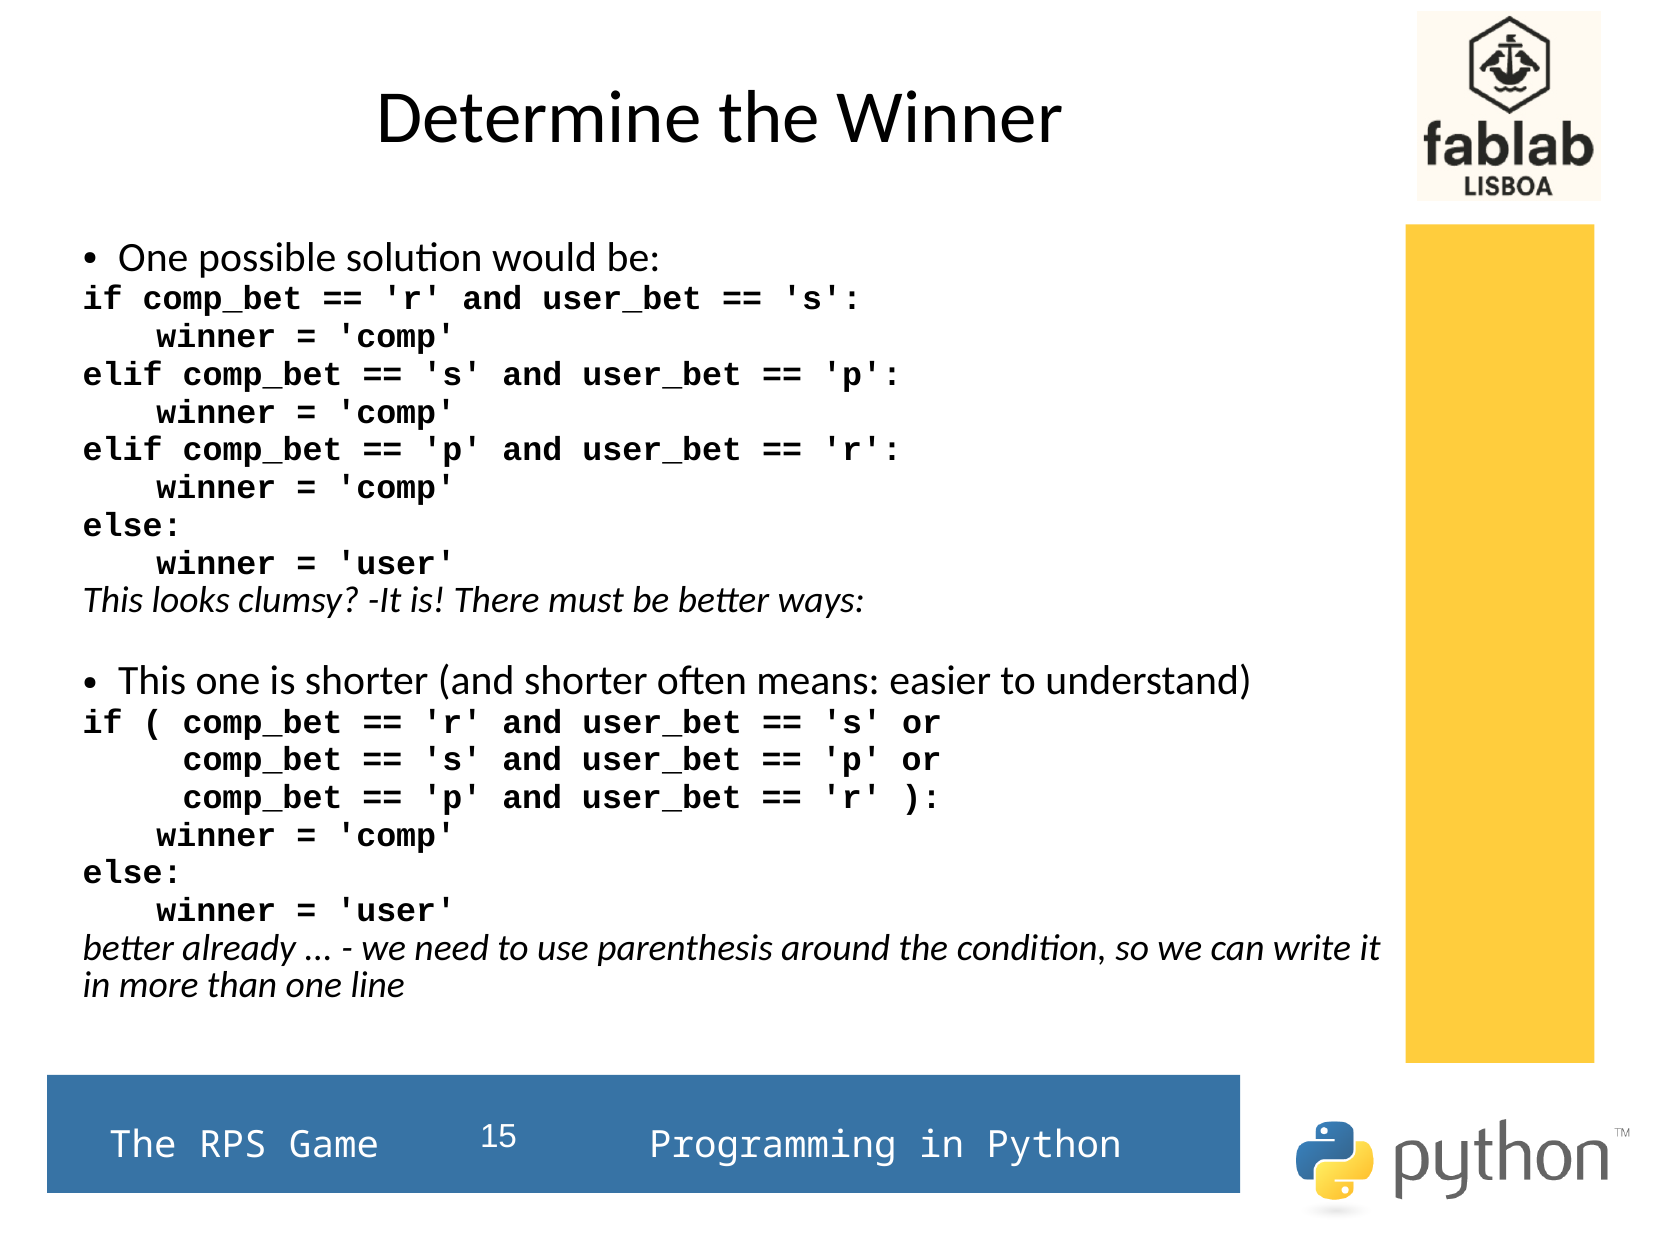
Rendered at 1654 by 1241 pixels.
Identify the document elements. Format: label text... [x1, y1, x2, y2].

picture [1417, 11, 1601, 201]
subtitle One possible solution would be: if comp_bet == 'r' and user_bet == 's': winner = 'comp' elif comp_bet == 's' and user_bet == 'p': winner = 'comp' elif comp_bet == 'p' and user_bet == 'r': winner = 'comp' else: winner = 'user' This looks clumsy? -It is! There must be better ways: This one is shorter (and shorter often means: easier to understand) if ( comp_bet == 'r' and user_bet == 's' or comp_bet == 's' and user_bet == 'p' or comp_bet == 'p' and user_bet == 'r' ): winner = 'comp' else: winner = 'user' better already ... - we need to use parenthesis around the condition, so we can write it in more than one line [82, 236, 1406, 1034]
title Determine the Winner [82, 49, 1358, 198]
text_box The RPS Game Programming in Python [94, 1110, 1182, 1213]
text_box [1405, 224, 1595, 1063]
picture [1240, 1098, 1654, 1241]
text_box [47, 1074, 1241, 1193]
